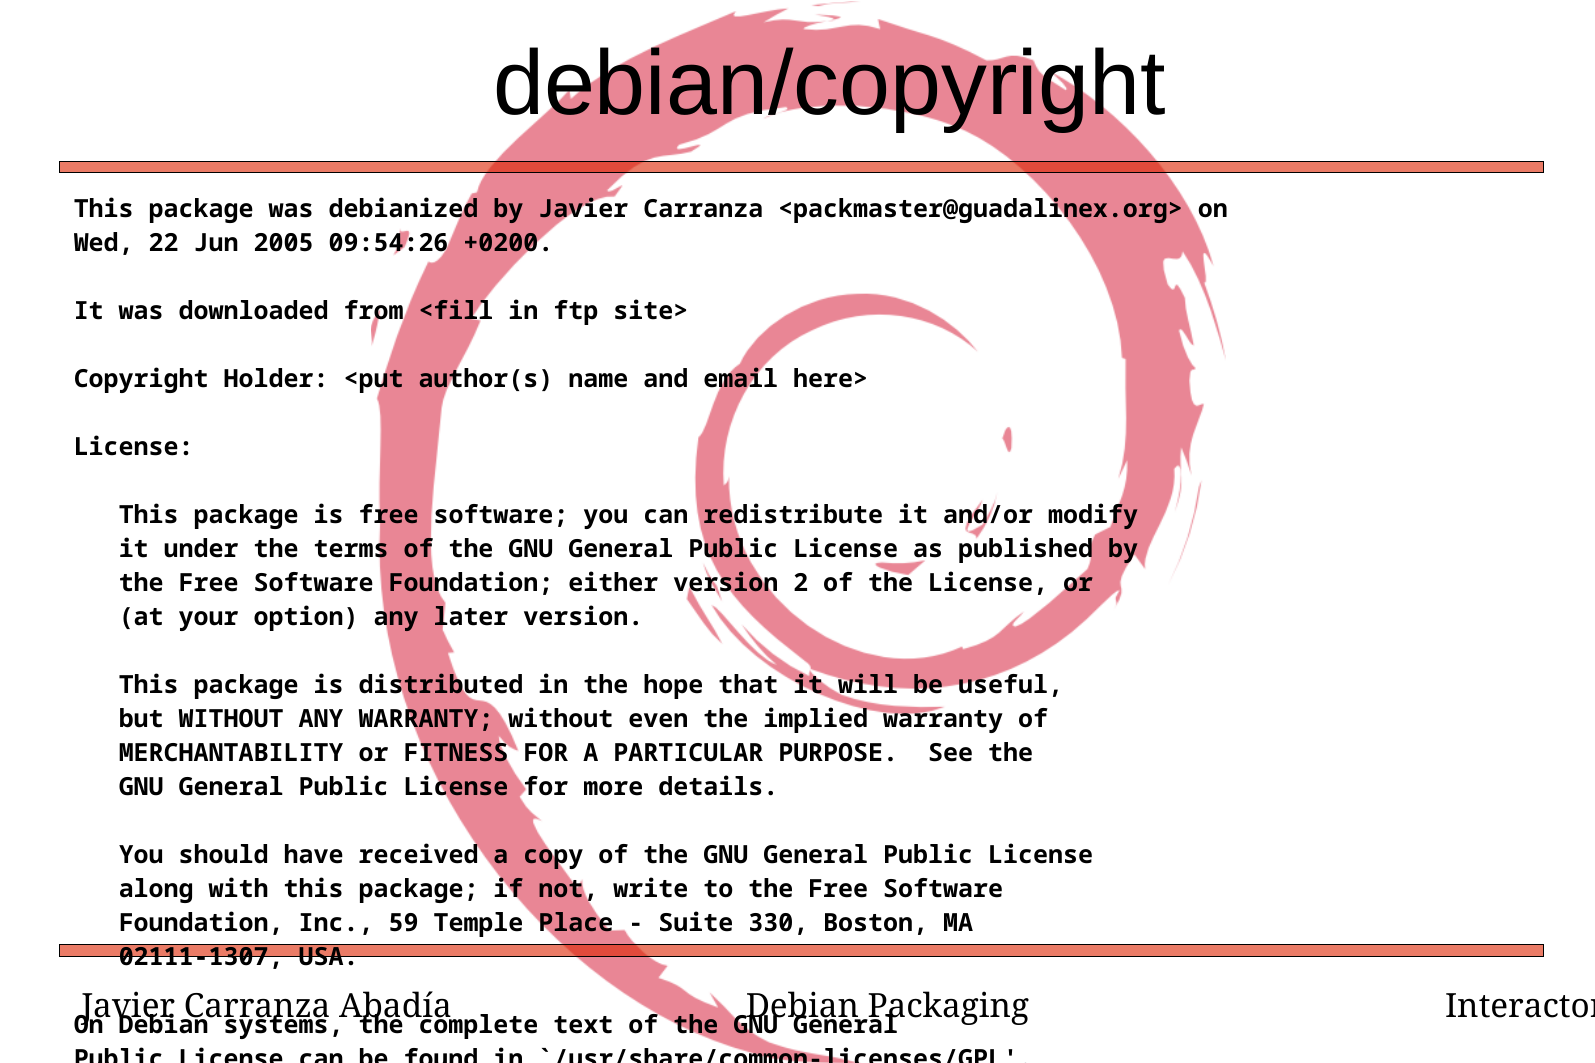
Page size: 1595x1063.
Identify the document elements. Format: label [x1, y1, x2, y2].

text_box [59, 944, 1544, 957]
picture [371, 957, 1226, 1063]
picture [371, 173, 1226, 944]
text_box [59, 161, 1544, 173]
picture [371, 1001, 377, 1015]
picture [371, 1, 1226, 161]
